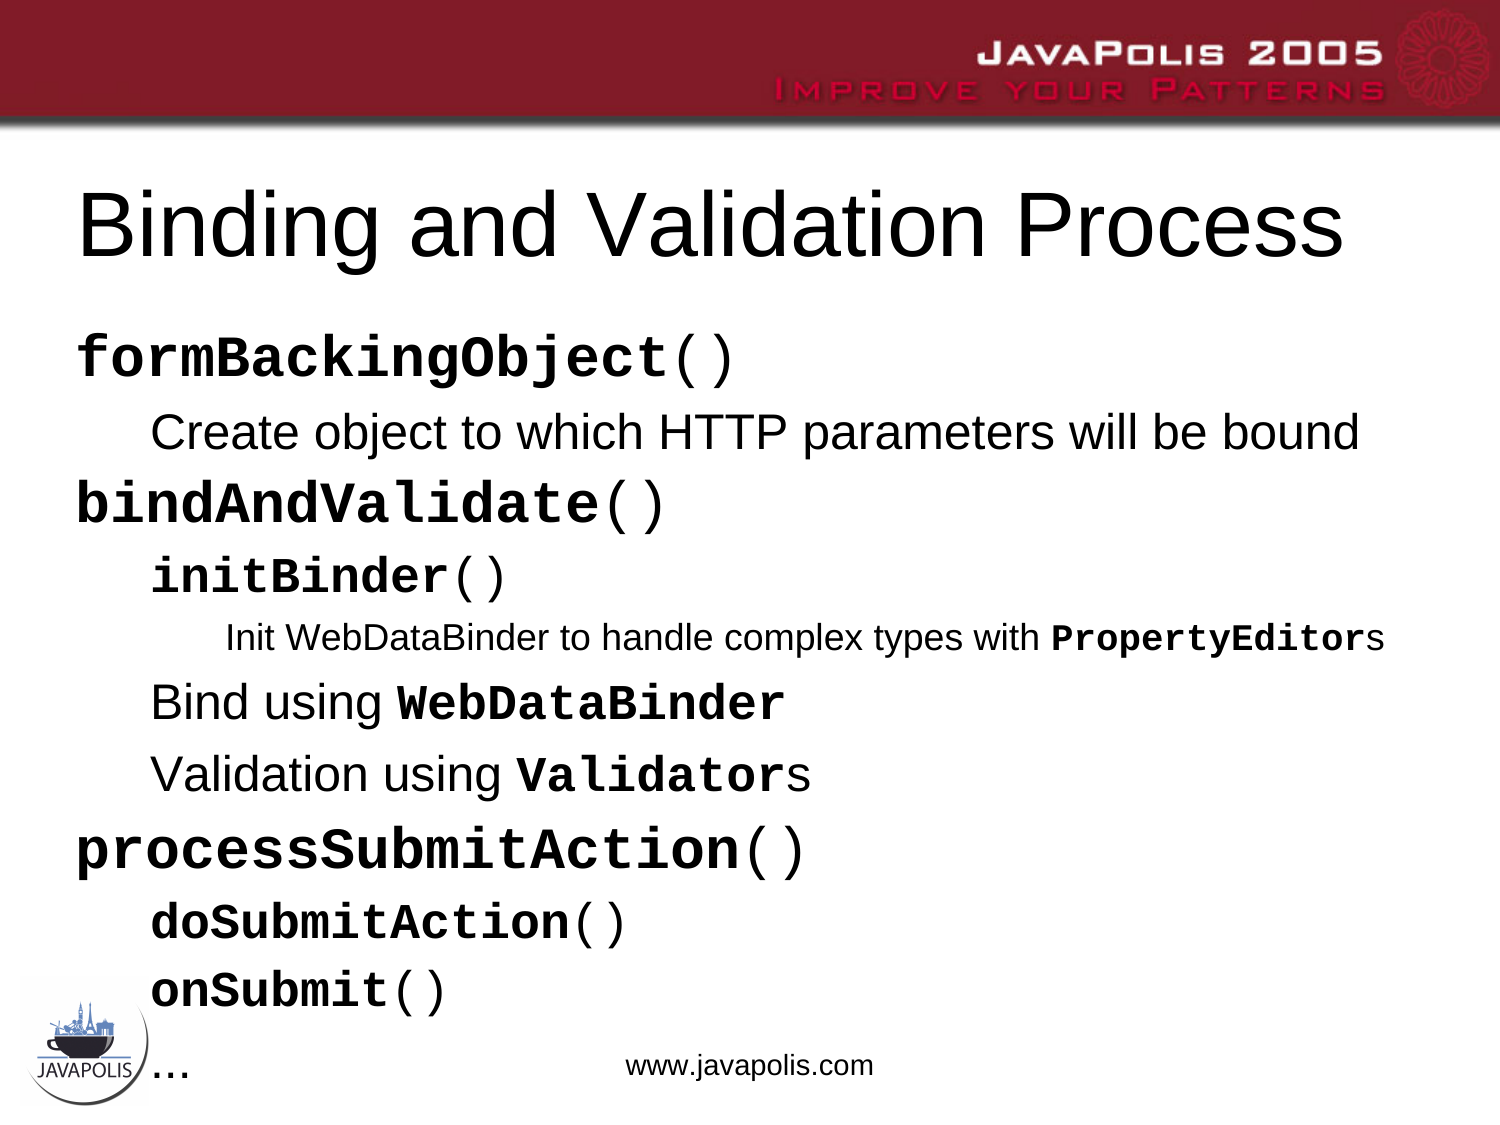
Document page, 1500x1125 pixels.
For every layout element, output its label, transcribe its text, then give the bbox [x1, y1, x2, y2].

picture [20, 976, 149, 1106]
title Binding and Validation Process [76, 148, 1424, 279]
list formBackingObject() Create object to which HTTP parameters will be bound bindAndValidate() initBinder() Init WebDataBinder to handle complex types with PropertyEditors Bind using WebDataBinder Validation using Validators processSubmitAction() doSubmitAction() onSubmit() ... [75, 314, 1426, 1076]
picture [0, 0, 1500, 140]
